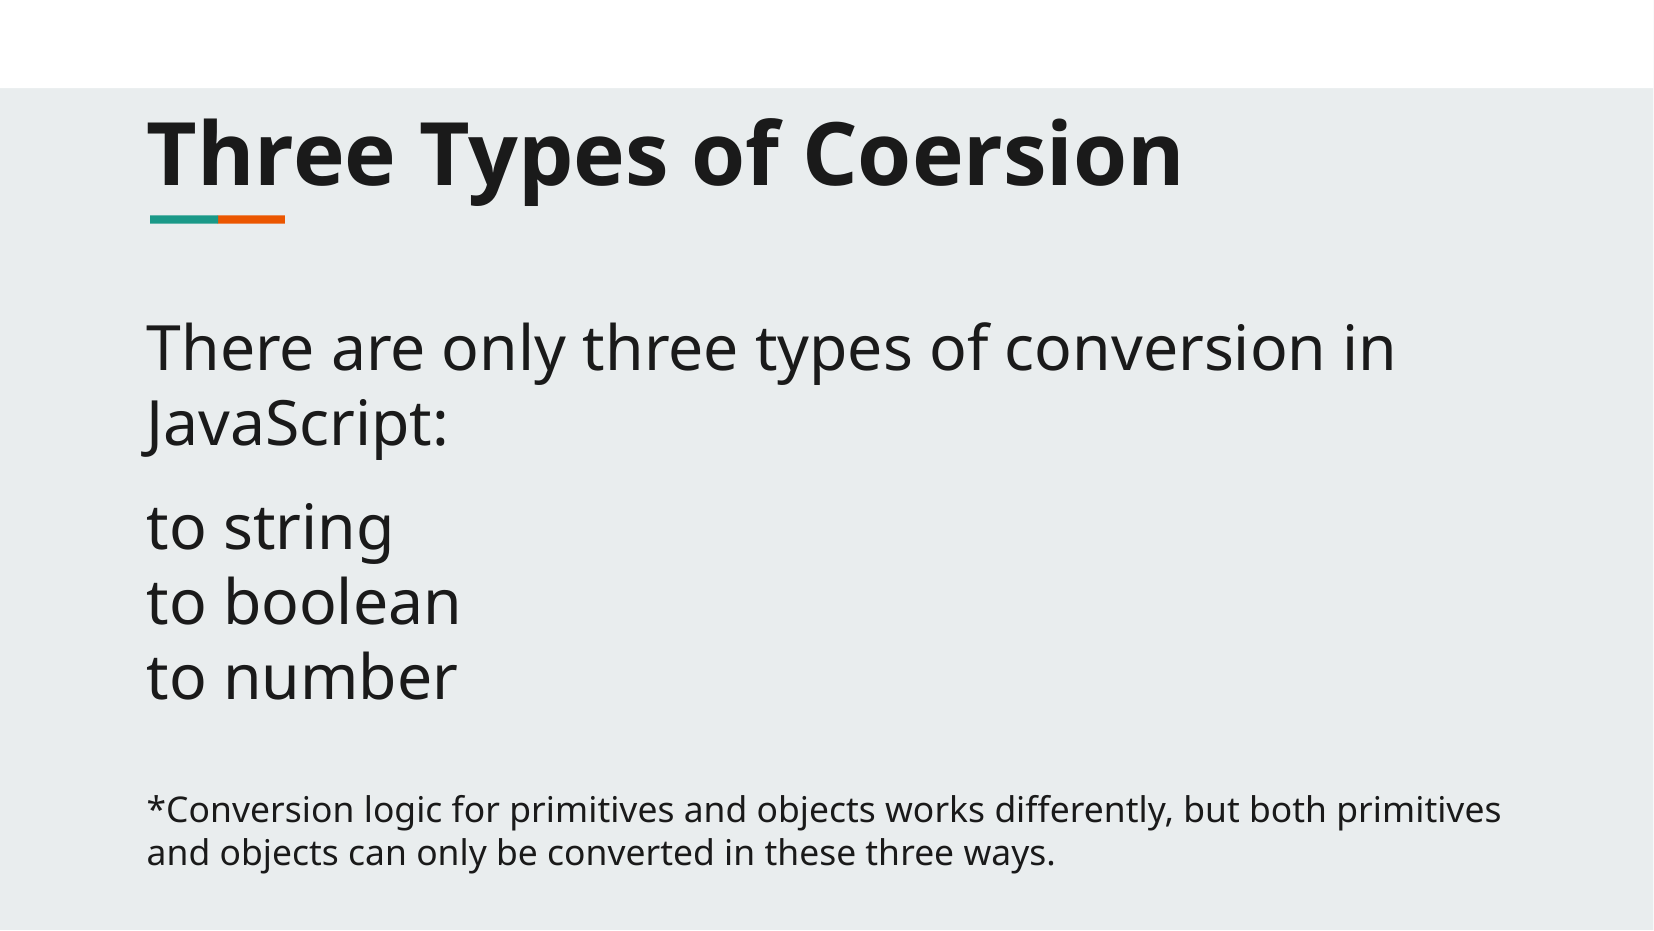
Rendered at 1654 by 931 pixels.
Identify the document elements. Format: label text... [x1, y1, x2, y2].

title Three Types of Coersion There are only three types of conversion in JavaScript: to string to boolean to number *Conversion logic for primitives and objects works differently, but both primitives and objects can only be converted in these three ways. [131, 82, 1522, 931]
